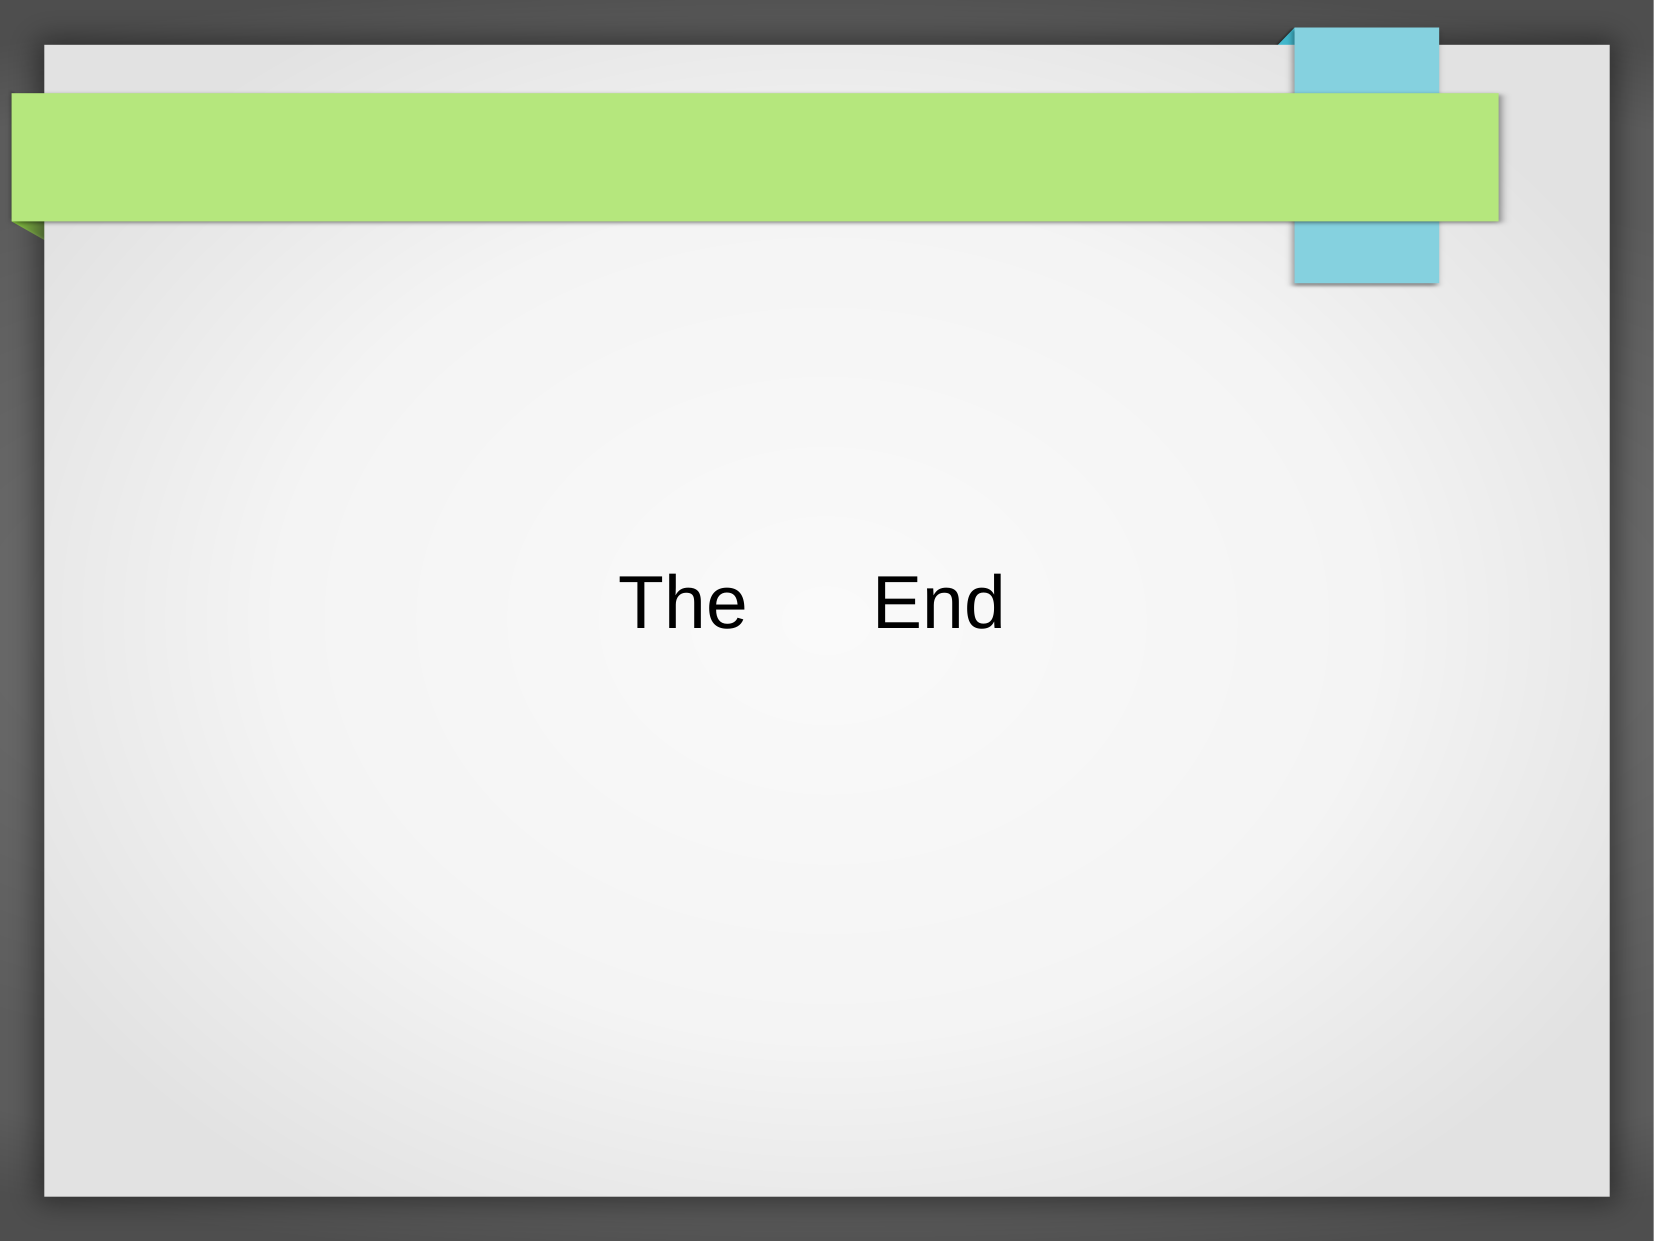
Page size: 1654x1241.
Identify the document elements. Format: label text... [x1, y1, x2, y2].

picture [0, 0, 1654, 1241]
title The End [221, 543, 1404, 663]
